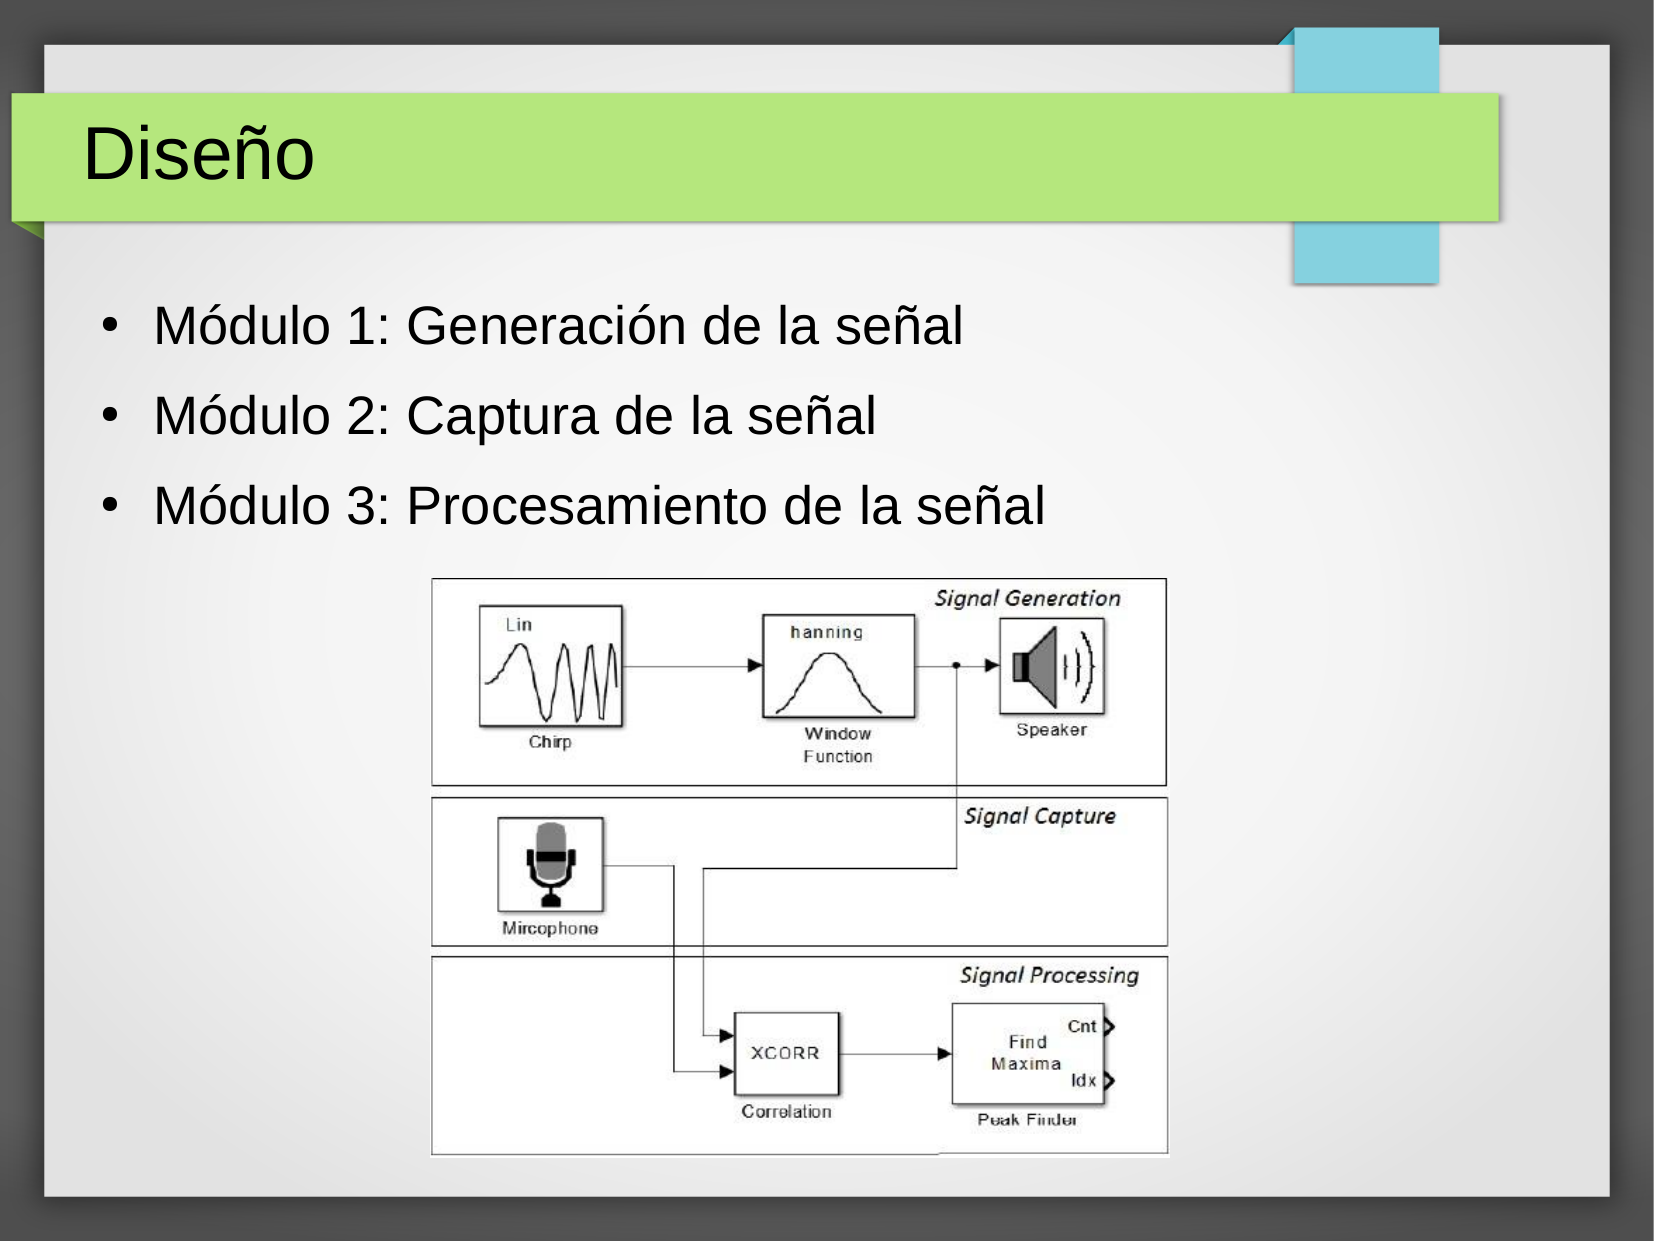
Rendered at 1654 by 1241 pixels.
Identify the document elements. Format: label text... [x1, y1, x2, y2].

title Diseño [82, 94, 1264, 213]
picture [0, 0, 1654, 1241]
list Módulo 1: Generación de la señal Módulo 2: Captura de la señal Módulo 3: Procesamiento de la señal [82, 295, 1571, 1015]
